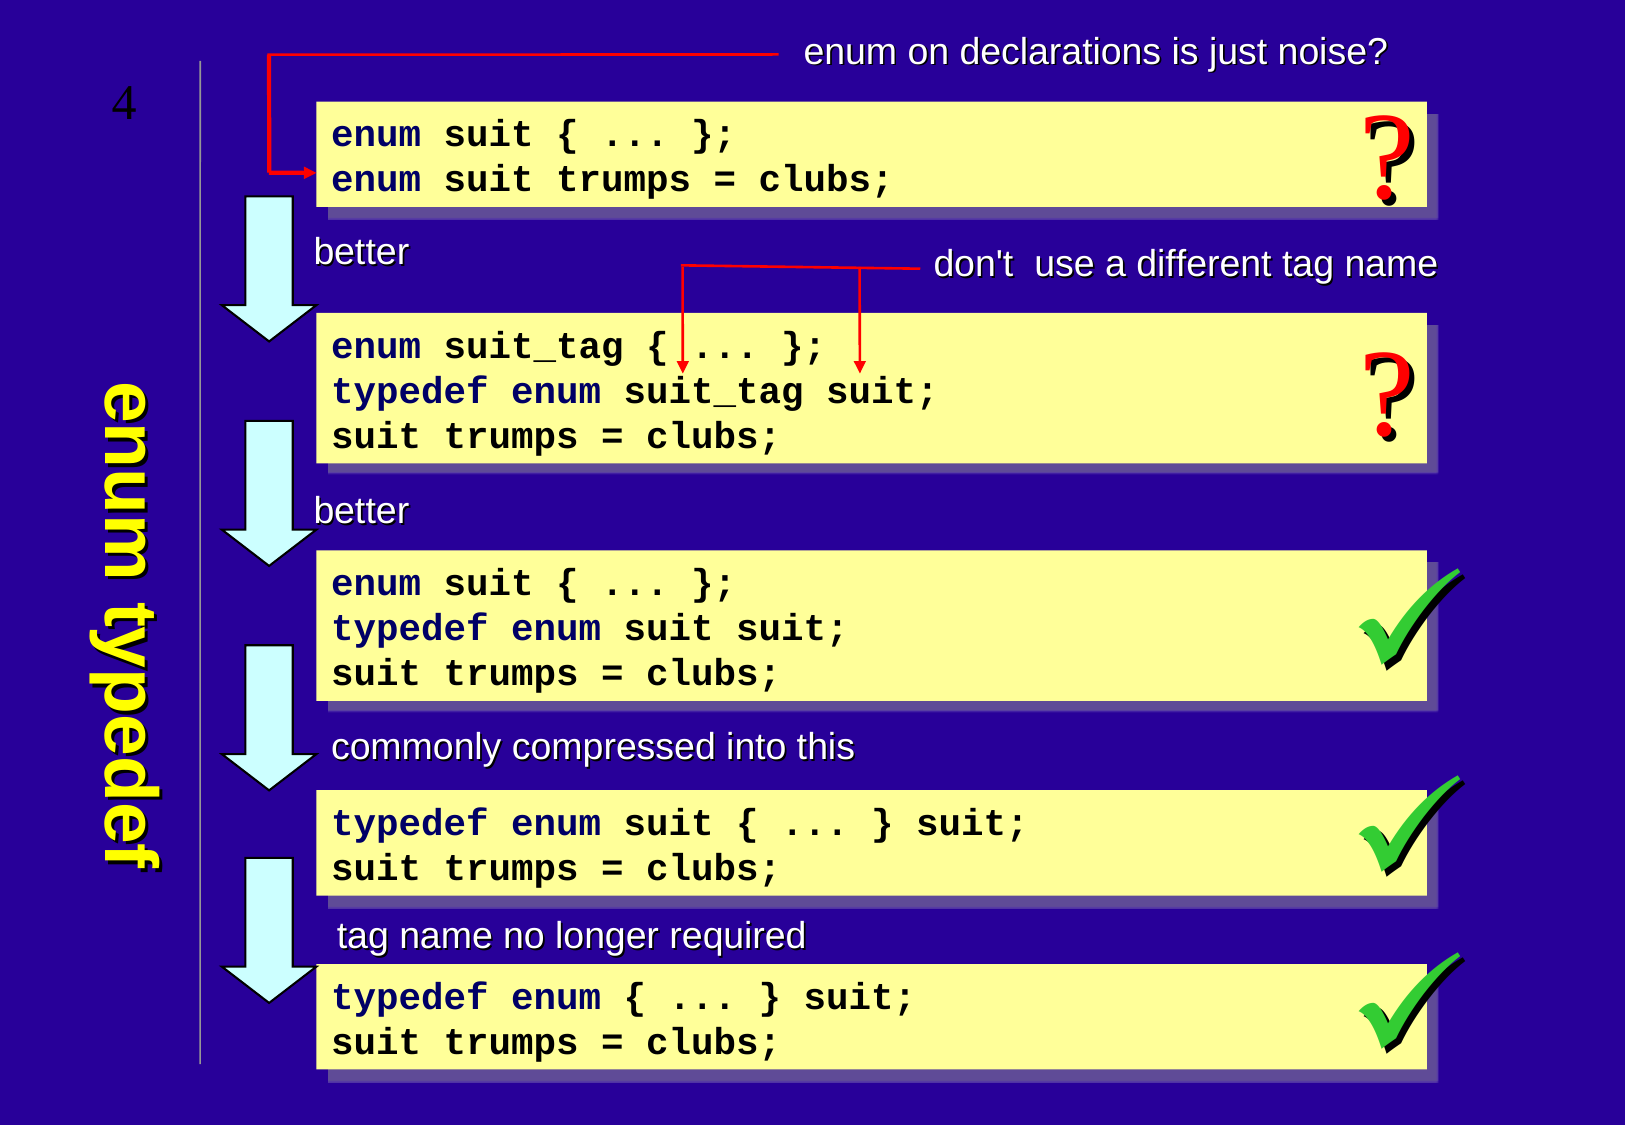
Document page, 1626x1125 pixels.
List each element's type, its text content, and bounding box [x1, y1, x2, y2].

text_box ? [1343, 302, 1430, 468]
text_box  [1332, 911, 1522, 1106]
text_box enum suit { ... }; enum suit trumps = clubs; [316, 101, 1343, 207]
text_box enum suit { ... }; typedef enum suit suit; suit trumps = clubs; [316, 550, 1332, 701]
text_box  [1332, 527, 1522, 722]
text_box [221, 420, 303, 566]
text_box enum suit_tag { ... }; typedef enum suit_tag suit; suit trumps = clubs; [316, 312, 1343, 464]
text_box typedef enum suit { ... } suit; suit trumps = clubs; [316, 790, 1332, 896]
text_box ? [1343, 66, 1430, 232]
text_box [221, 857, 317, 1003]
text_box better [298, 219, 583, 281]
text_box better [298, 478, 583, 540]
text_box don't use a different tag name [918, 231, 1565, 292]
text_box  [1332, 734, 1522, 911]
text_box commonly compressed into this [316, 714, 1262, 776]
text_box [221, 645, 317, 791]
text_box [221, 196, 317, 342]
text_box tag name no longer required [322, 903, 1268, 964]
text_box typedef enum { ... } suit; suit trumps = clubs; [316, 964, 1332, 1070]
text_box enum on declarations is just noise? [788, 18, 1536, 80]
title enum typedef [50, 187, 188, 1063]
